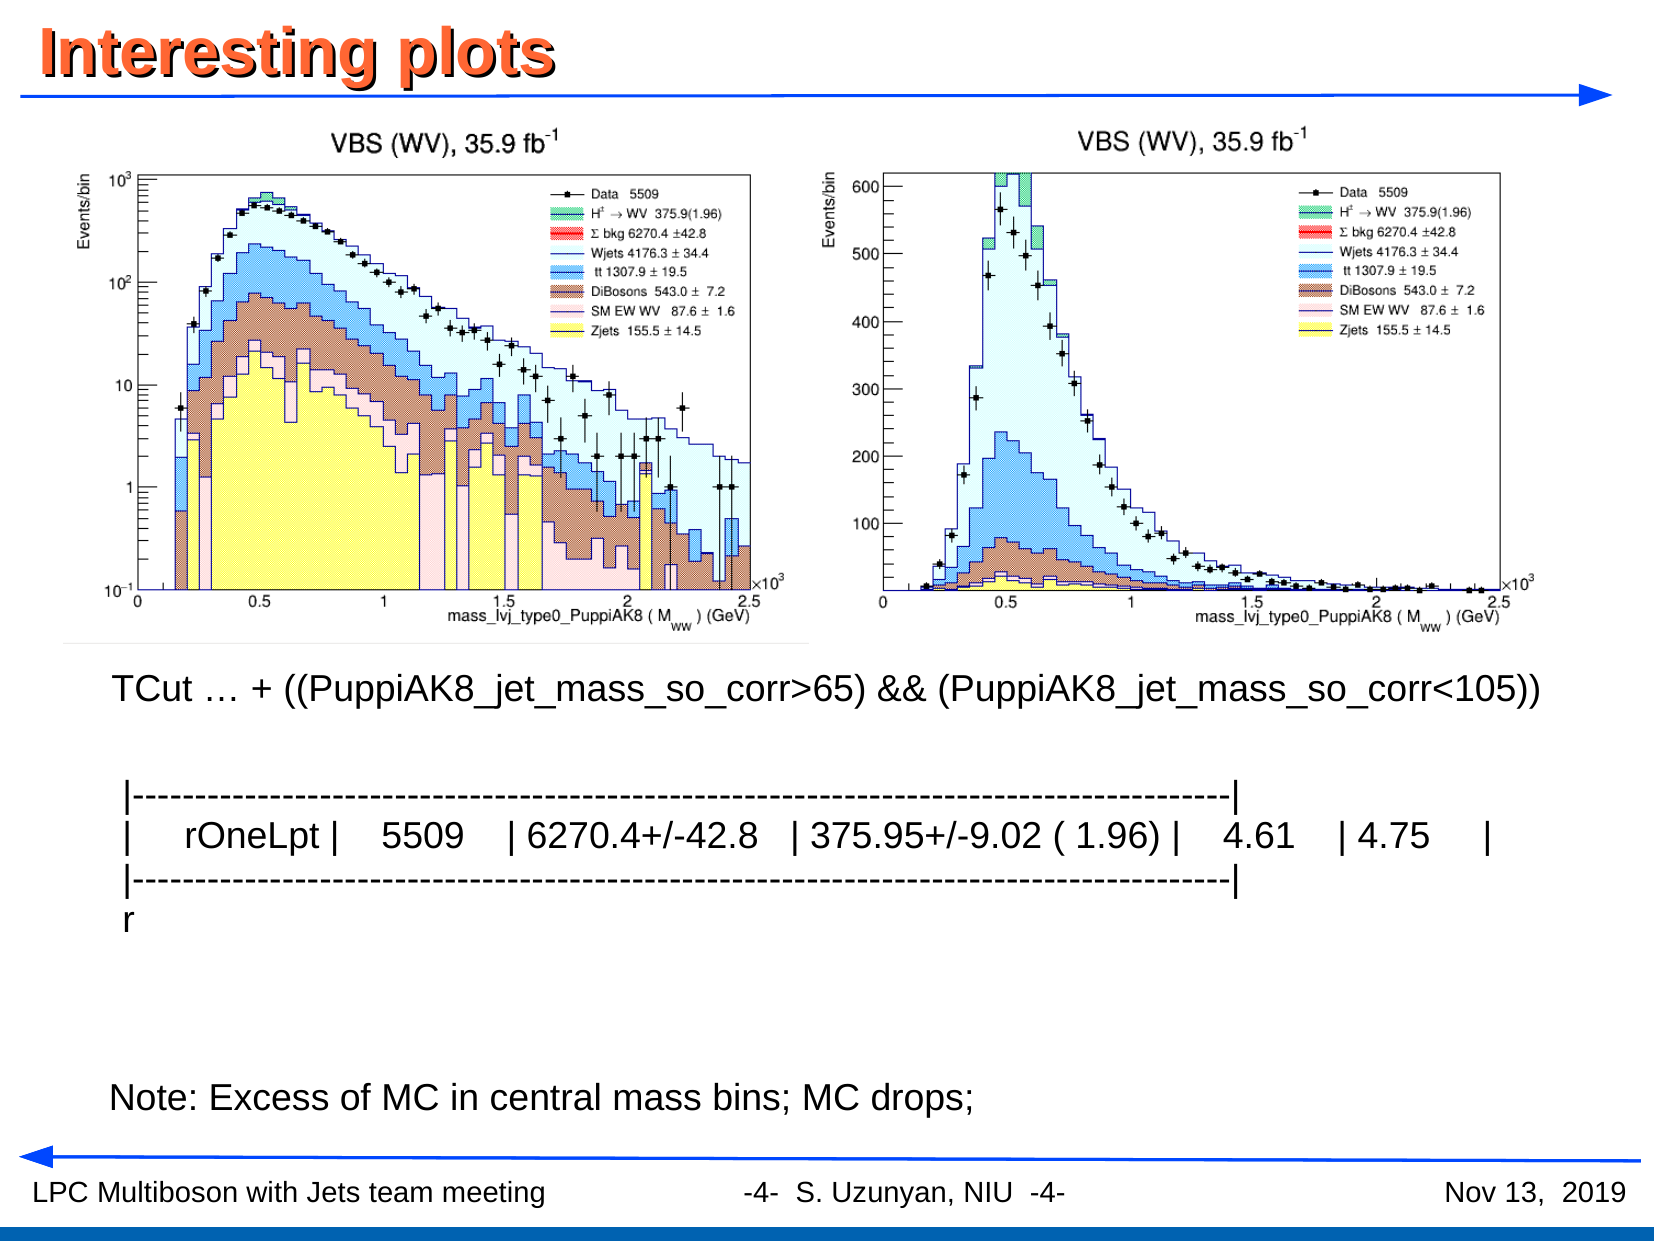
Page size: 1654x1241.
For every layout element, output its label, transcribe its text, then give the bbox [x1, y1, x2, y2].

picture [63, 123, 1578, 645]
text_box Note: Excess of MC in central mass bins; MC drops; [94, 1068, 1001, 1126]
text_box LPC Multiboson with Jets team meeting -4- S. Uzunyan, NIU -4- Nov 13, 2019 [17, 1168, 1654, 1229]
text_box Interesting plots [4, 6, 1527, 97]
text_box TCut … + ((PuppiAK8_jet_mass_so_corr>65) && (PuppiAK8_jet_mass_so_corr<105)) [96, 660, 1654, 721]
text_box |----------------------------------------------------------------------------------------| | rOneLpt | 5509 | 6270.4+/-42.8 | 375.95+/-9.02 ( 1.96) | 4.61 | 4.75 | |----------------------------------------------------------------------------------------| r [107, 765, 1509, 947]
